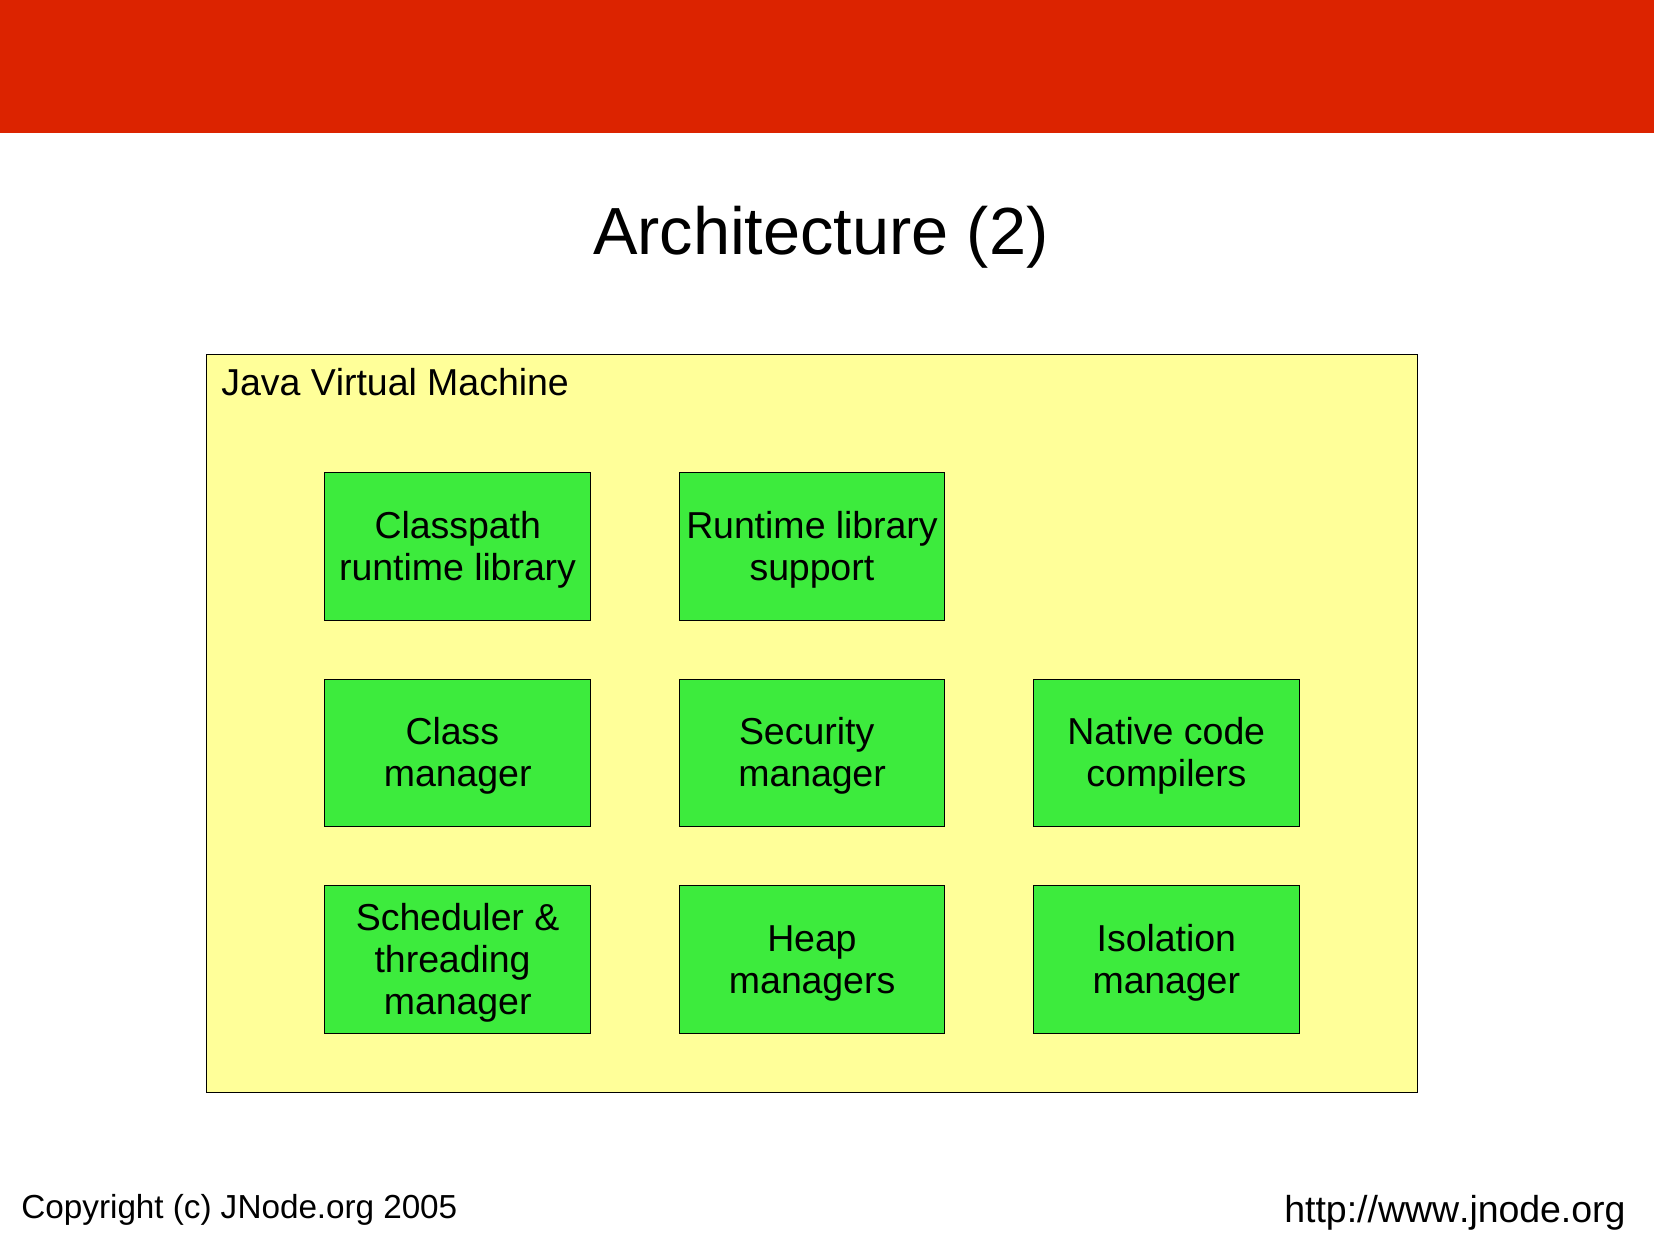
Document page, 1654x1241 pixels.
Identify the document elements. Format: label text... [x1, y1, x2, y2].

text_box Classpath runtime library [324, 472, 591, 621]
text_box Native code compilers [1033, 679, 1300, 827]
text_box Java Virtual Machine [206, 354, 1418, 1093]
text_box Isolation manager [1033, 885, 1300, 1034]
title Architecture (2) [76, 0, 1565, 586]
text_box Heap managers [679, 885, 945, 1034]
text_box Scheduler & threading manager [324, 885, 591, 1034]
text_box Security manager [679, 679, 945, 827]
text_box Runtime library support [679, 472, 945, 621]
text_box Class manager [324, 679, 591, 827]
